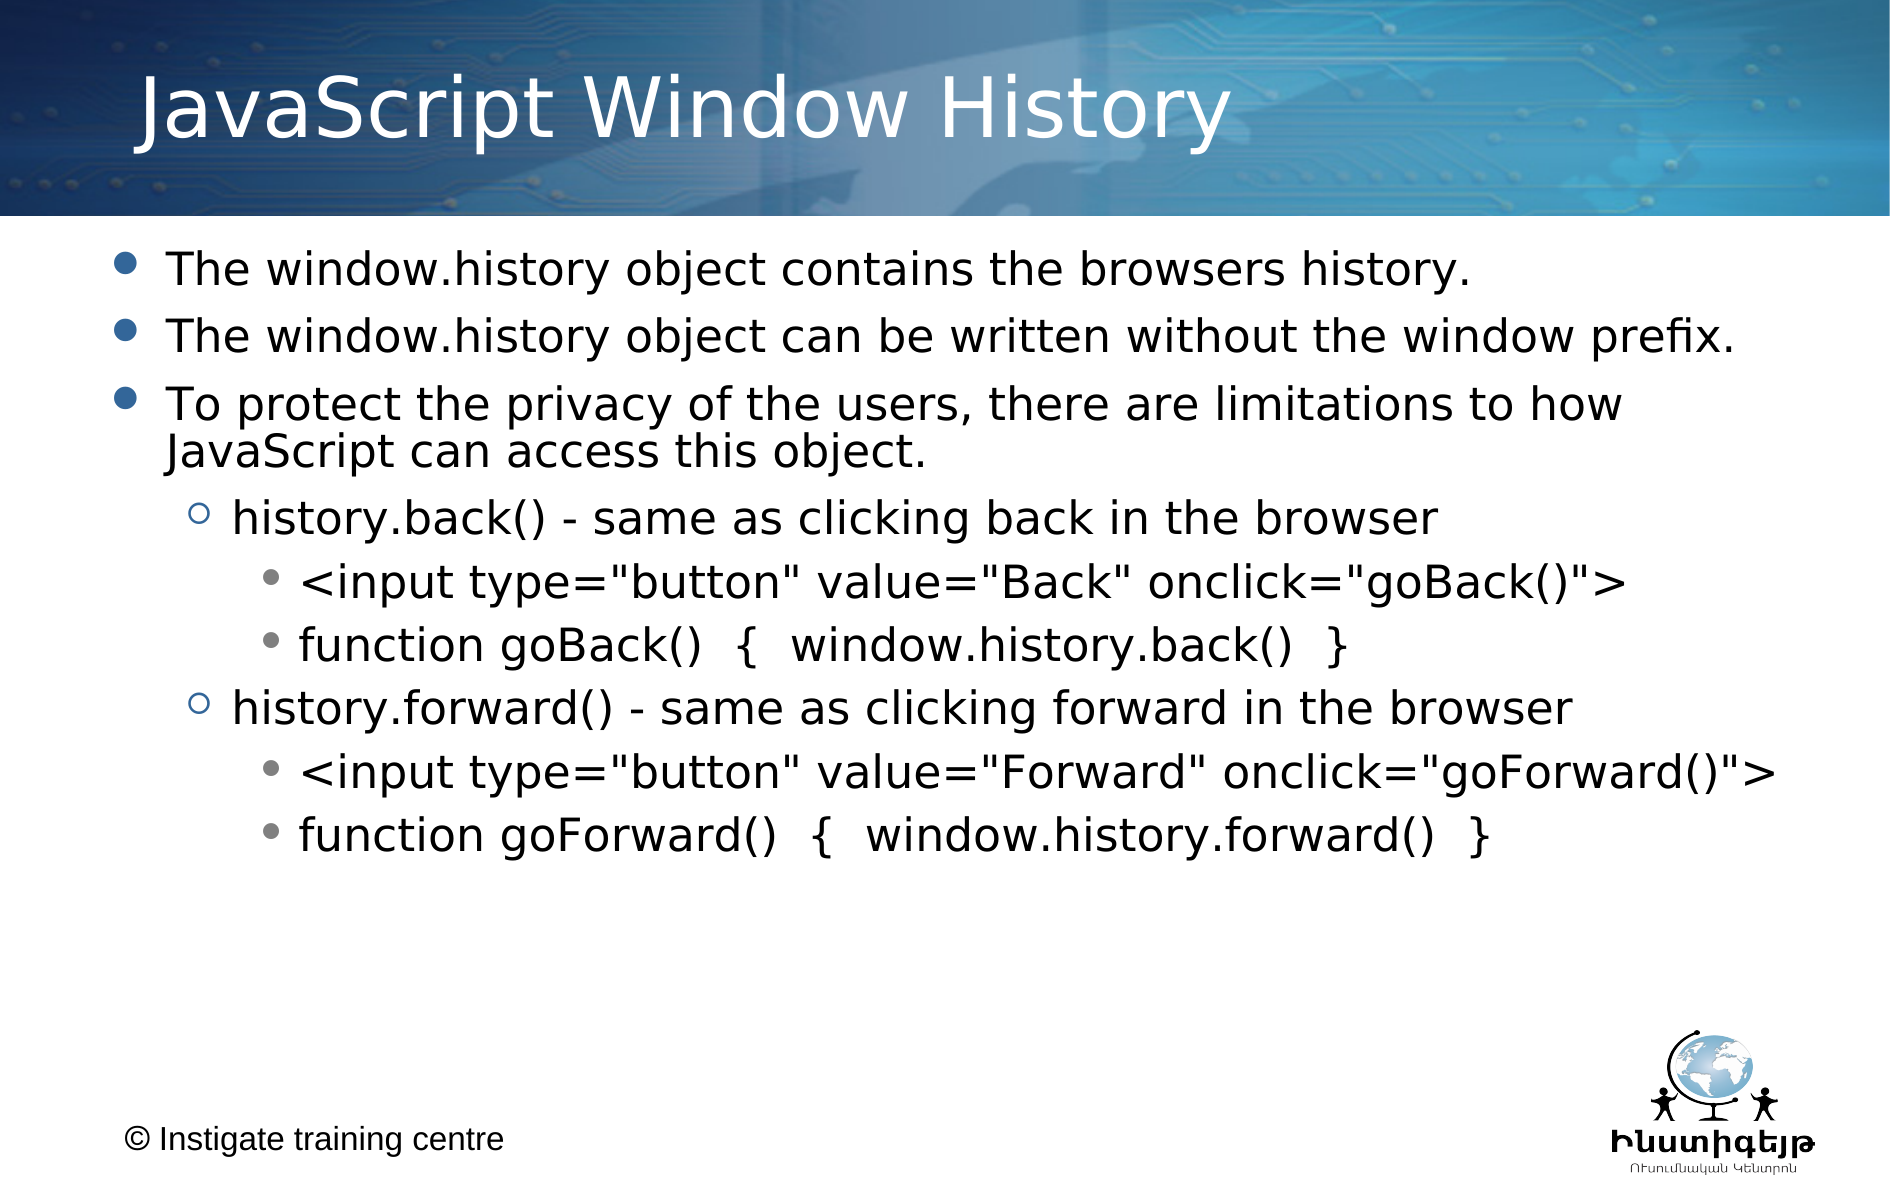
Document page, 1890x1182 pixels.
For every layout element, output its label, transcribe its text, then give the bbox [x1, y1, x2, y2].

picture [0, 0, 1890, 216]
picture [1612, 1030, 1815, 1175]
list The window.history object contains the browsers history. The window.history object can be written without the window prefix. To protect the privacy of the users, there are limitations to how JavaScript can access this object. history.back() - same as clicking back in the browser <input type="button" value="Back" onclick="goBack()"> function goBack() { window.history.back() } history.forward() - same as clicking forward in the browser <input type="button" value="Forward" onclick="goForward()"> function goForward() { window.history.forward() } [110, 247, 1801, 272]
